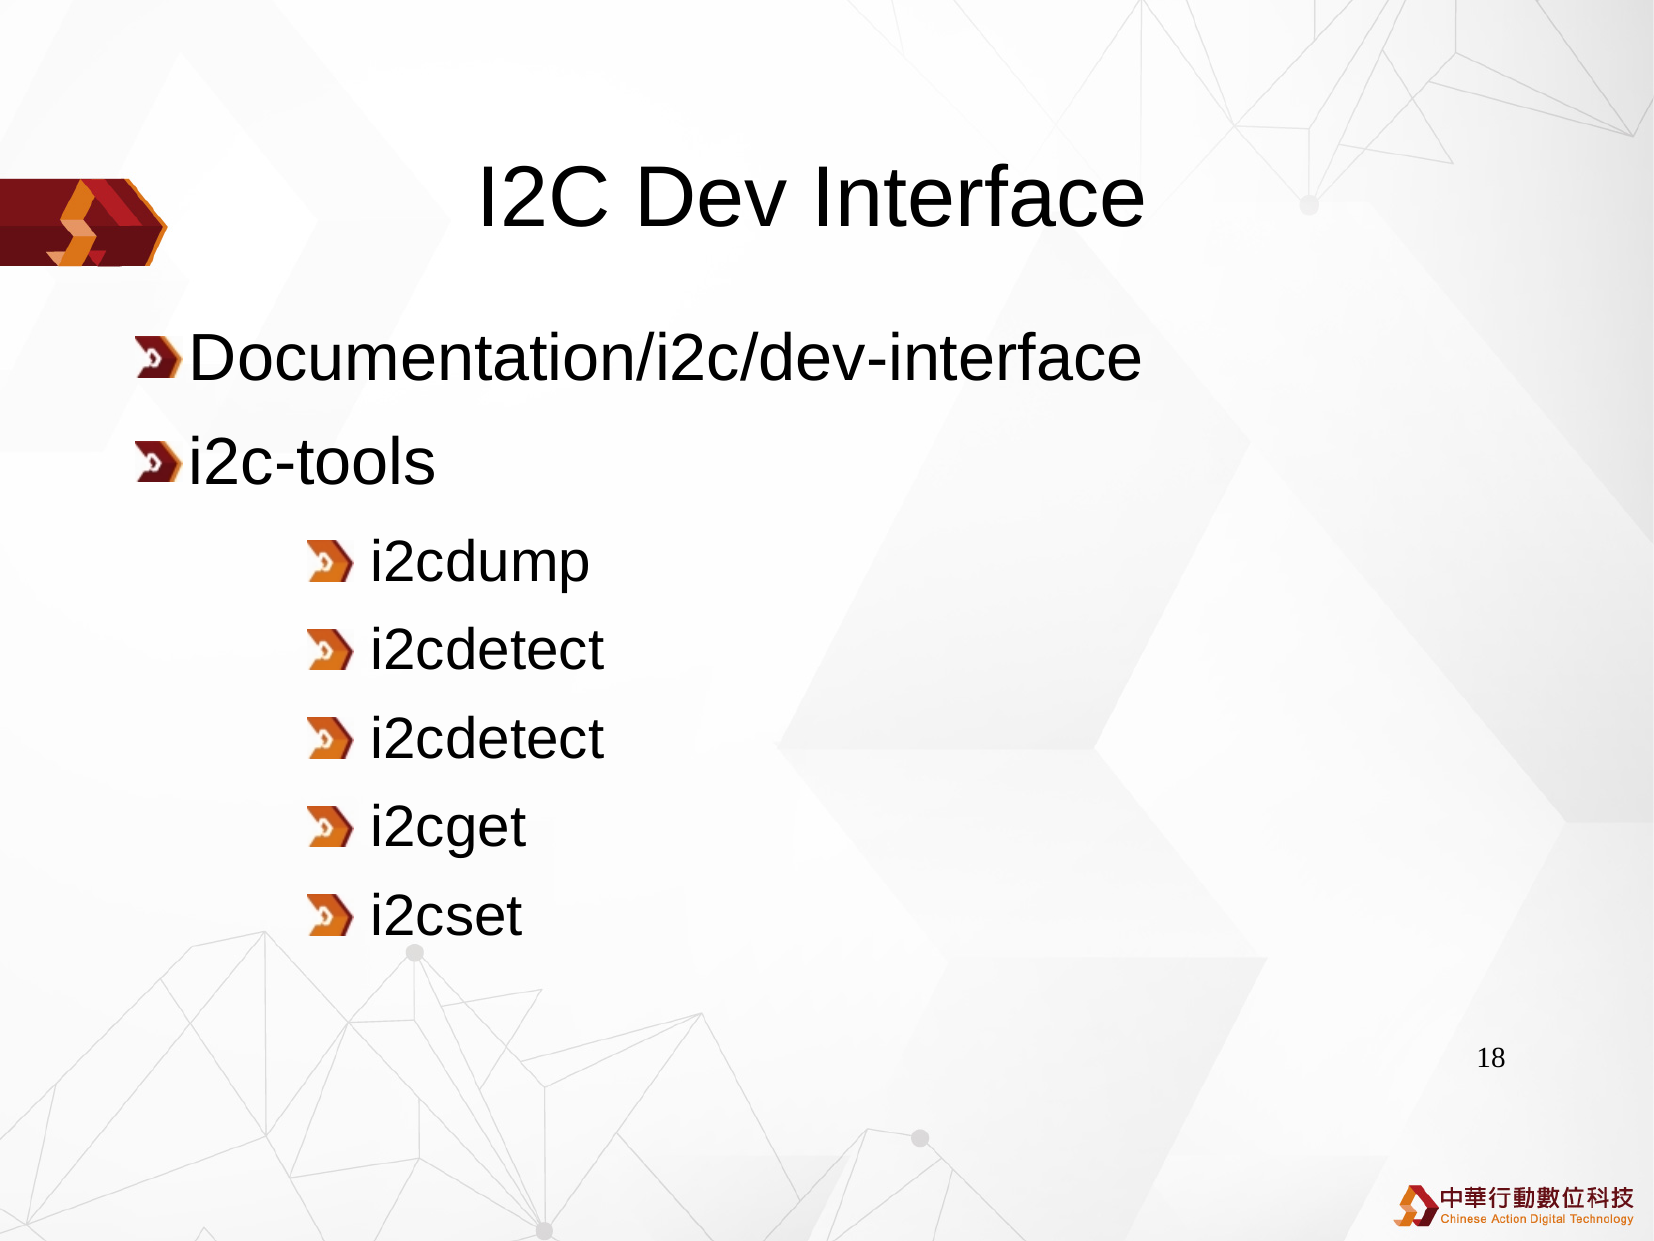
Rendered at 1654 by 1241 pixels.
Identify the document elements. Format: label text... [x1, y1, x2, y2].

list Documentation/i2c/dev-interface i2c-tools i2cdump i2cdetect i2cdetect i2cget i2cset [118, 319, 1571, 1040]
title I2C Dev Interface [118, 112, 1506, 281]
picture [0, 0, 1654, 1241]
